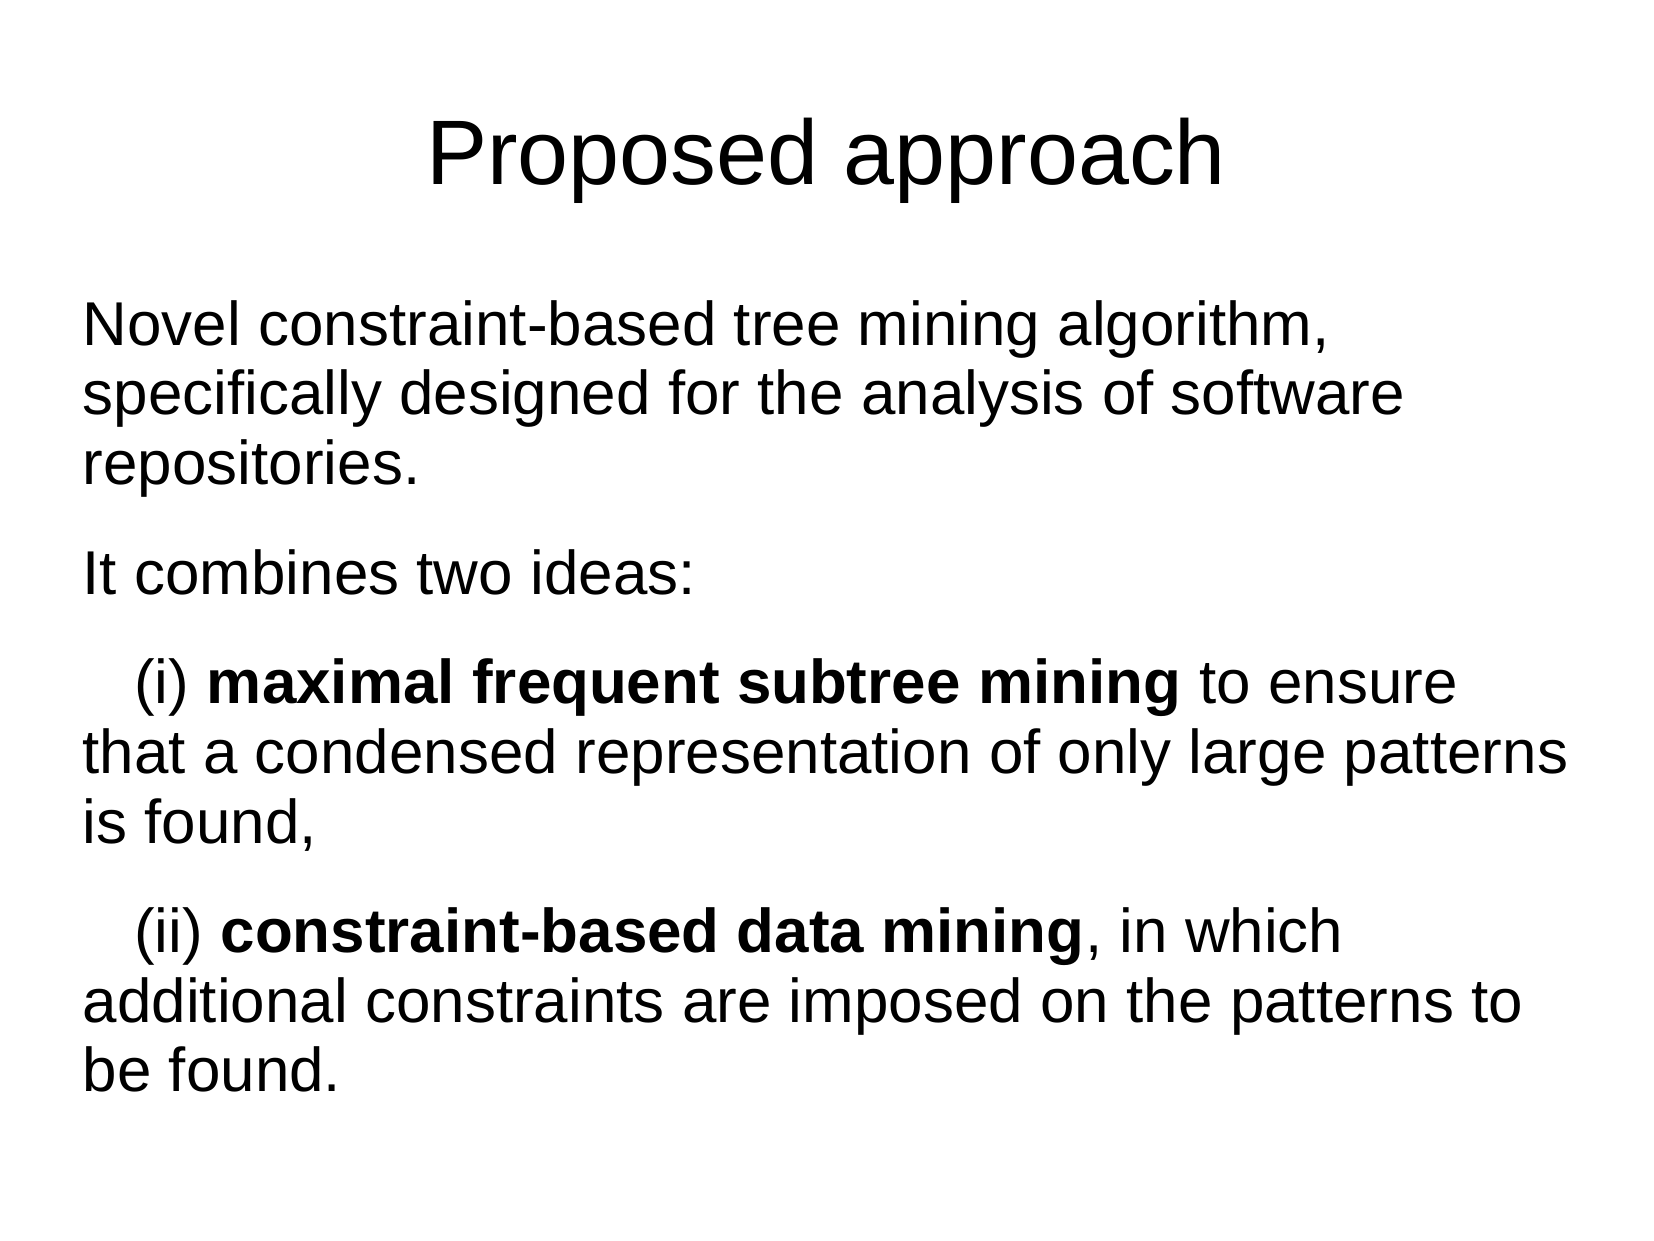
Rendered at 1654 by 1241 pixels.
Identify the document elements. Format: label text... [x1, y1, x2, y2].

list Novel constraint-based tree mining algorithm, specifically designed for the analysis of software repositories. It combines two ideas: (i) maximal frequent subtree mining to ensure that a condensed representation of only large patterns is found, (ii) constraint-based data mining, in which additional constraints are imposed on the patterns to be found. [82, 289, 1571, 1108]
title Proposed approach [82, 49, 1571, 257]
